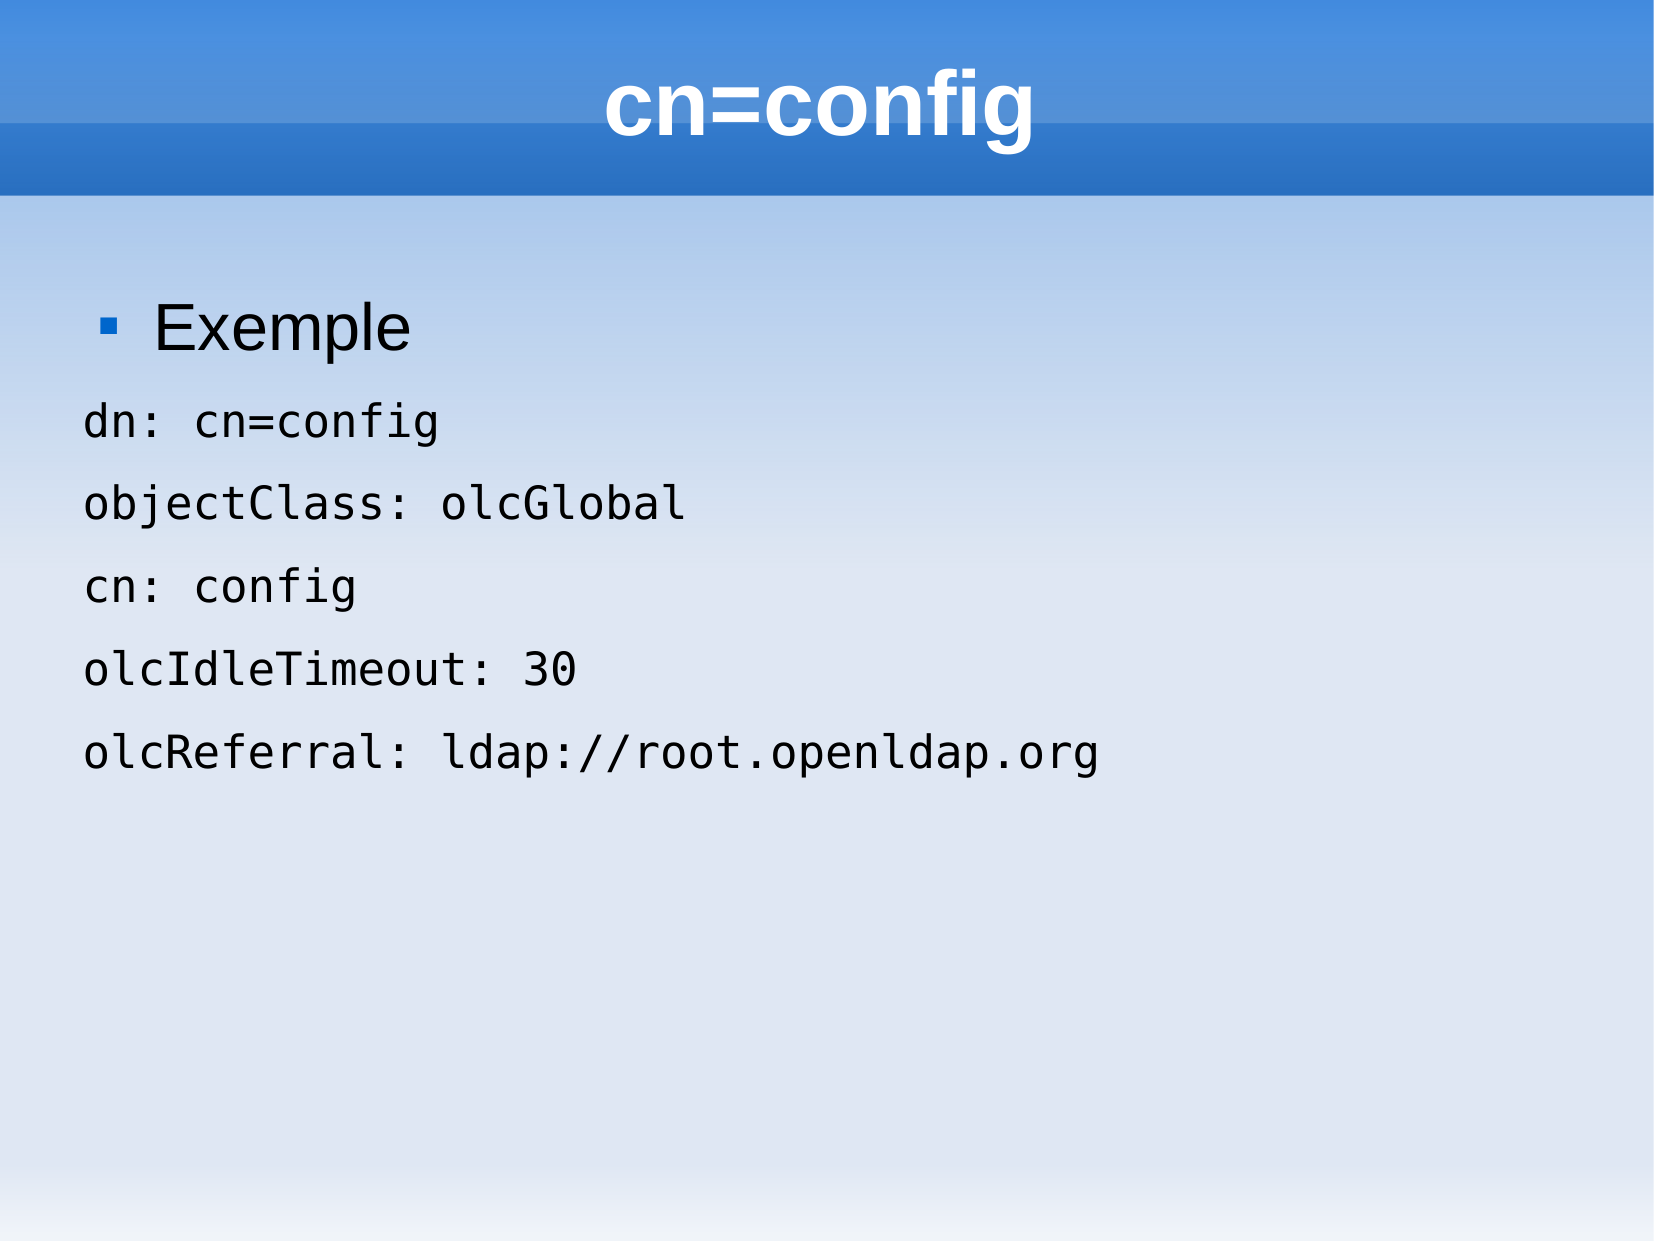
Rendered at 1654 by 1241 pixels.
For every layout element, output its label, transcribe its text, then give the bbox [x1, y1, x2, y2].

picture [0, 0, 1654, 1241]
title cn=config [76, 0, 1565, 208]
list Exemple dn: cn=config objectClass: olcGlobal cn: config olcIdleTimeout: 30 olcReferral: ldap://root.openldap.org [82, 290, 1571, 1109]
